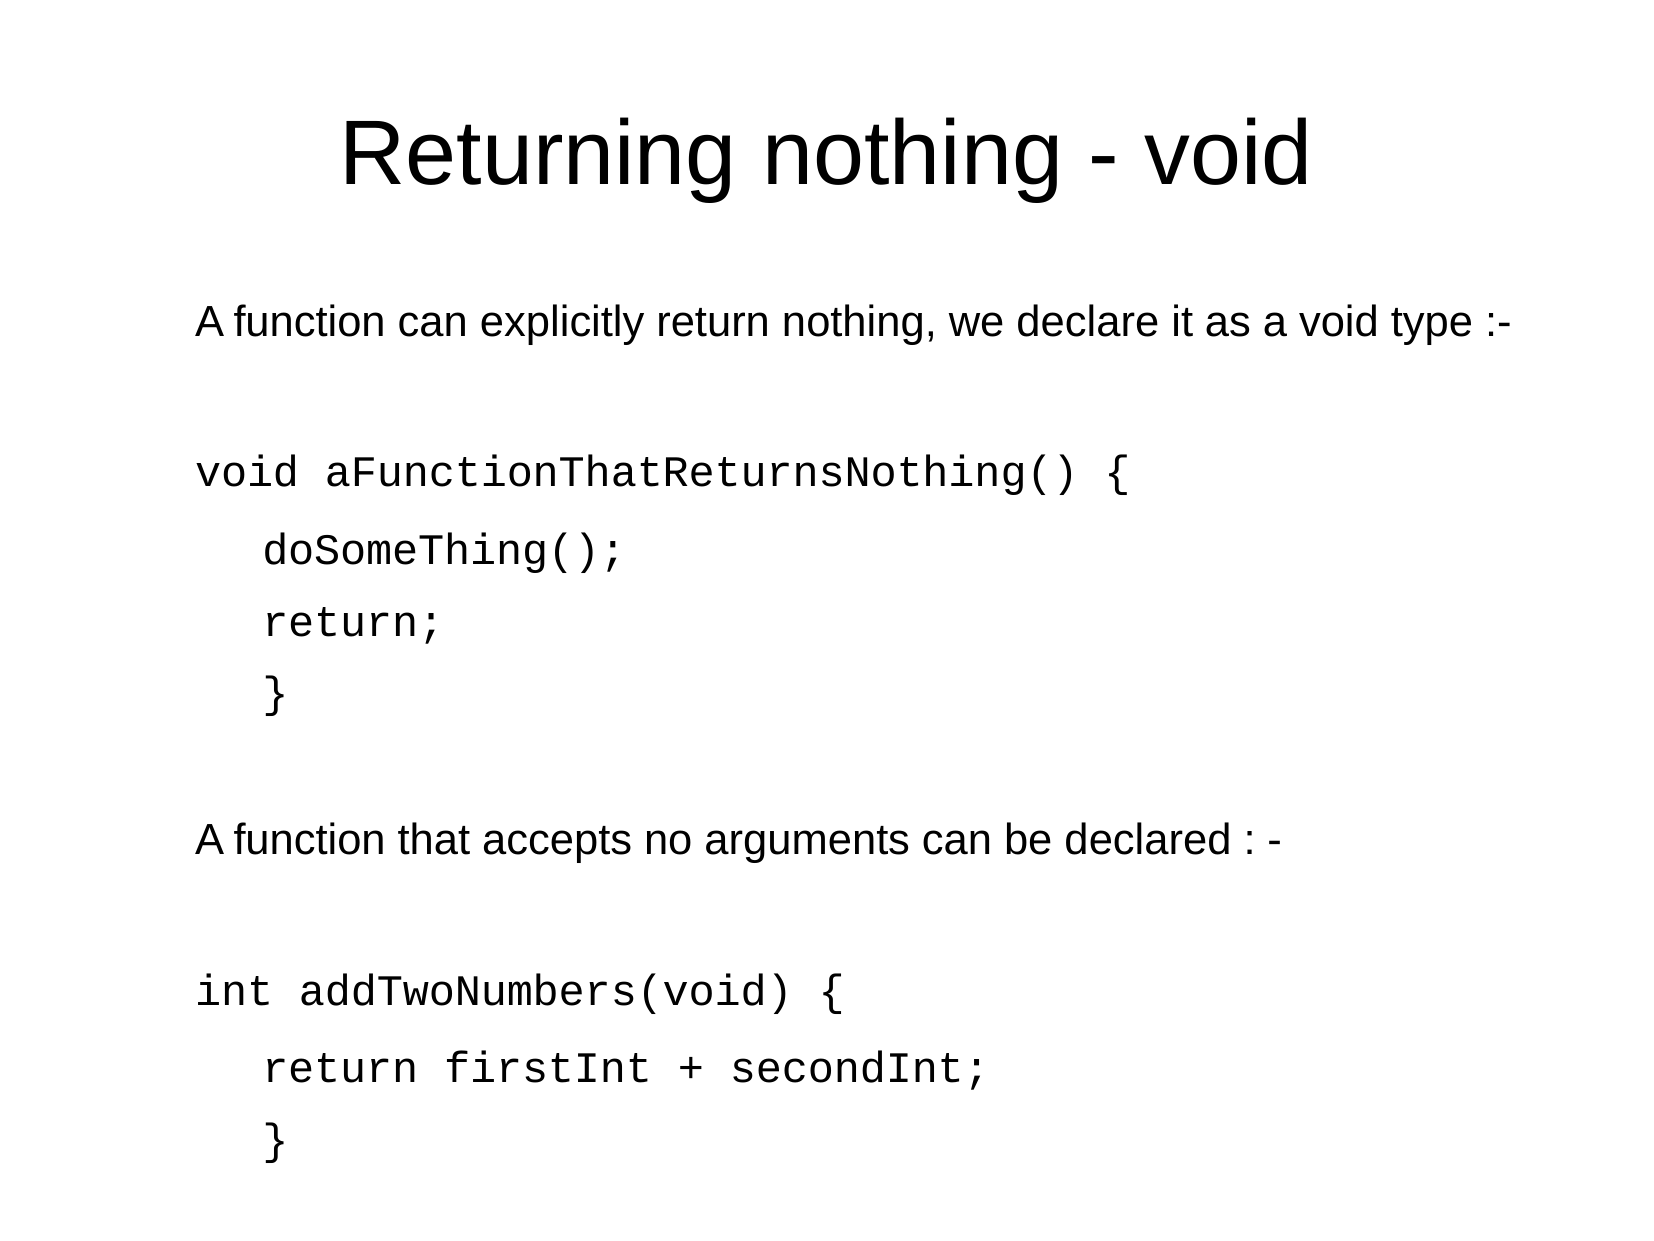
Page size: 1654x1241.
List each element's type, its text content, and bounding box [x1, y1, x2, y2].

title Returning nothing - void [82, 49, 1571, 257]
list A function can explicitly return nothing, we declare it as a void type :- void aFunctionThatReturnsNothing() { doSomeThing(); return; } A function that accepts no arguments can be declared : - int addTwoNumbers(void) { return firstInt + secondInt; } [127, 296, 1583, 1170]
